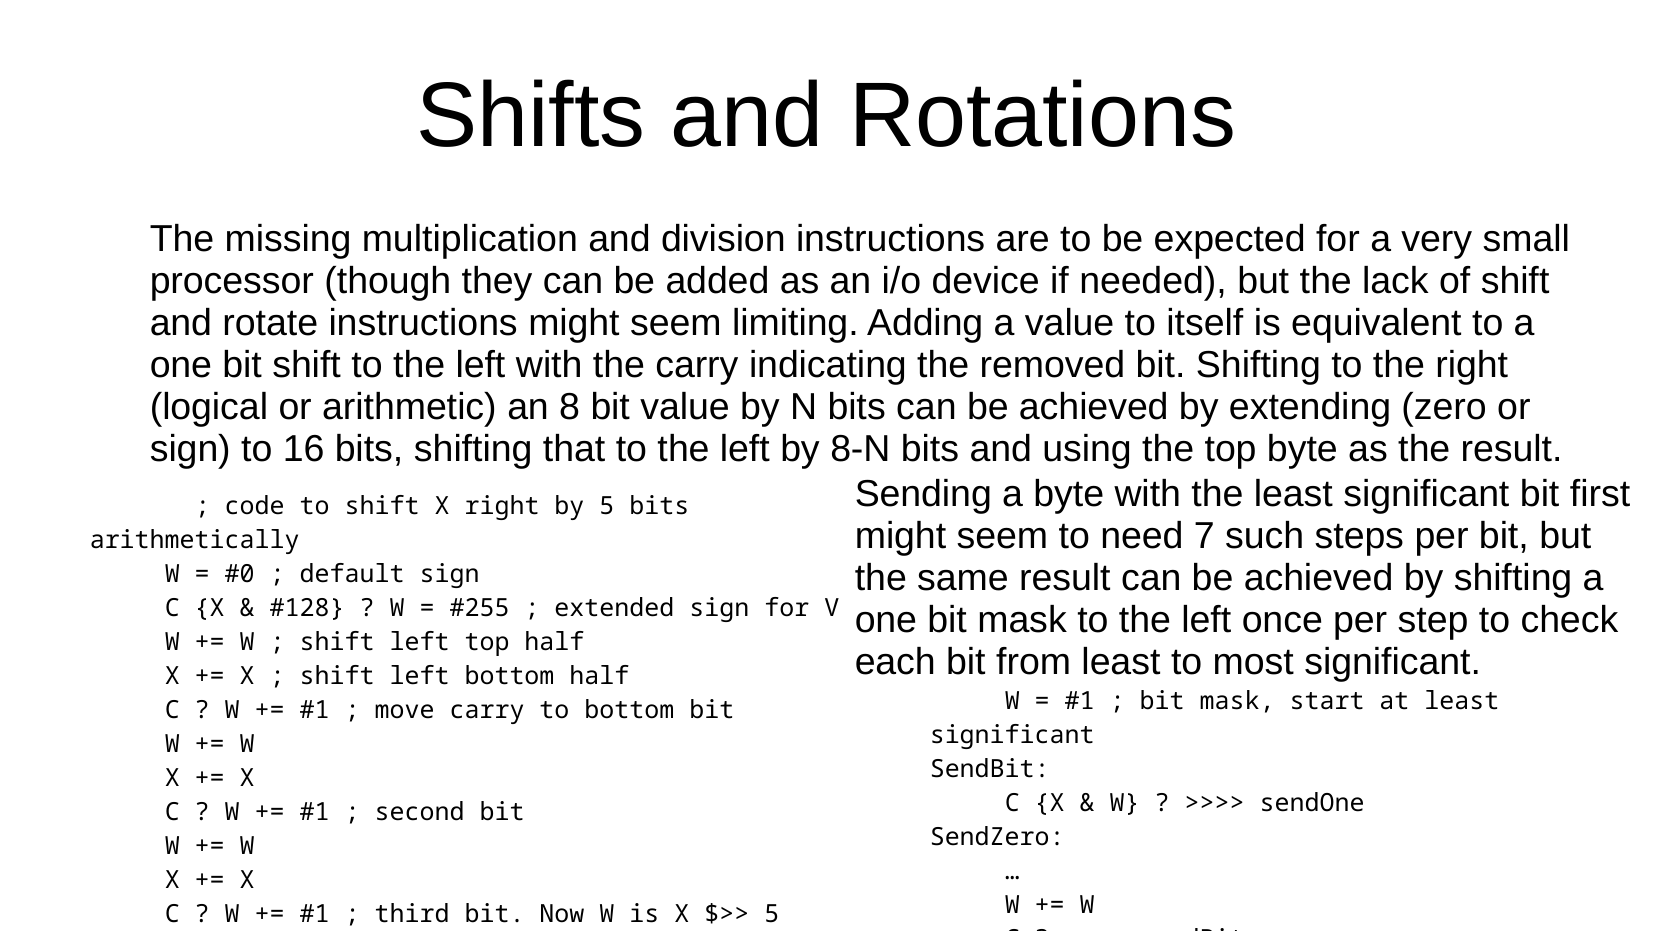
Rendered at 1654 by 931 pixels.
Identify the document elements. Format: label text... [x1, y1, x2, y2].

text_box The missing multiplication and division instructions are to be expected for a very small processor (though they can be added as an i/o device if needed), but the lack of shift and rotate instructions might seem limiting. Adding a value to itself is equivalent to a one bit shift to the left with the carry indicating the removed bit. Shifting to the right (logical or arithmetic) an 8 bit value by N bits can be achieved by extending (zero or sign) to 16 bits, shifting that to the left by 8-N bits and using the top byte as the result. [135, 210, 1591, 480]
title Shifts and Rotations [82, 37, 1571, 193]
text_box Sending a byte with the least significant bit first might seem to need 7 such steps per bit, but the same result can be achieved by shifting a one bit mask to the left once per step to check each bit from least to most significant. [840, 465, 1651, 691]
text_box ; code to shift X right by 5 bits arithmetically W = #0 ; default sign C {X & #128} ? W = #255 ; extended sign for V W += W ; shift left top half X += X ; shift left bottom half C ? W += #1 ; move carry to bottom bit W += W X += X C ? W += #1 ; second bit W += W X += X C ? W += #1 ; third bit. Now W is X $>> 5 [75, 480, 871, 897]
text_box W = #1 ; bit mask, start at least significant SendBit: C {X & W} ? >>>> sendOne SendZero: … W += W C ? >>>> sendBit [915, 675, 1636, 923]
